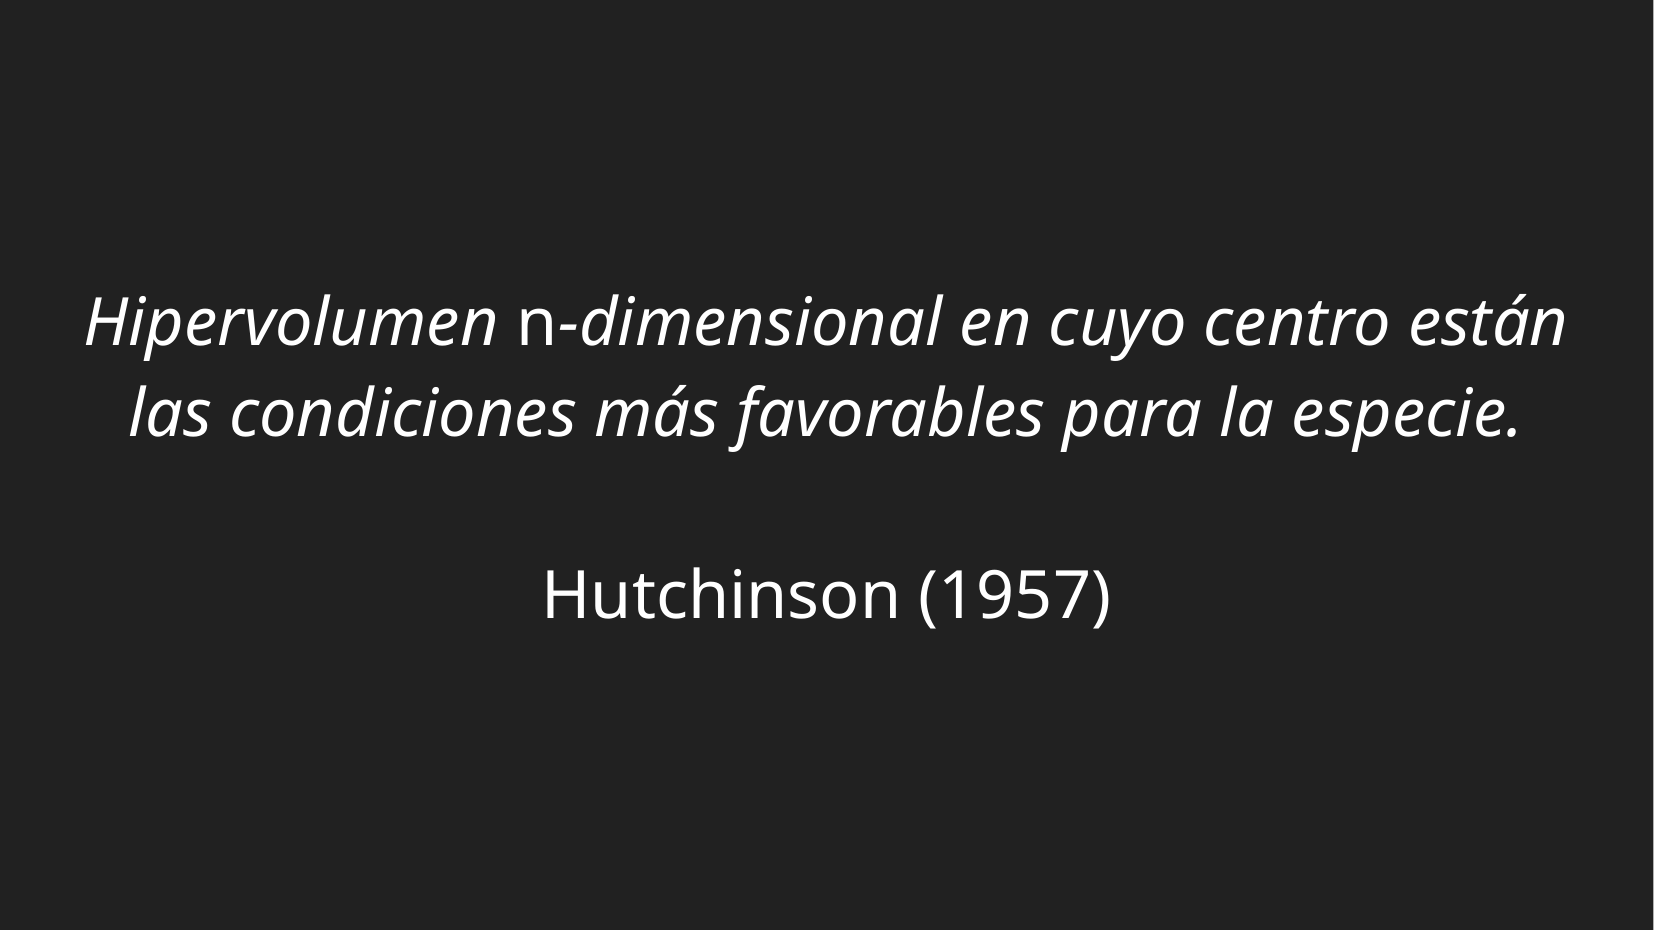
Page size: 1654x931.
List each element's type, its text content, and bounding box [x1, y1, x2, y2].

subtitle Hipervolumen n-dimensional en cuyo centro están las condiciones más favorables para la especie. Hutchinson (1957) [82, 96, 1571, 817]
